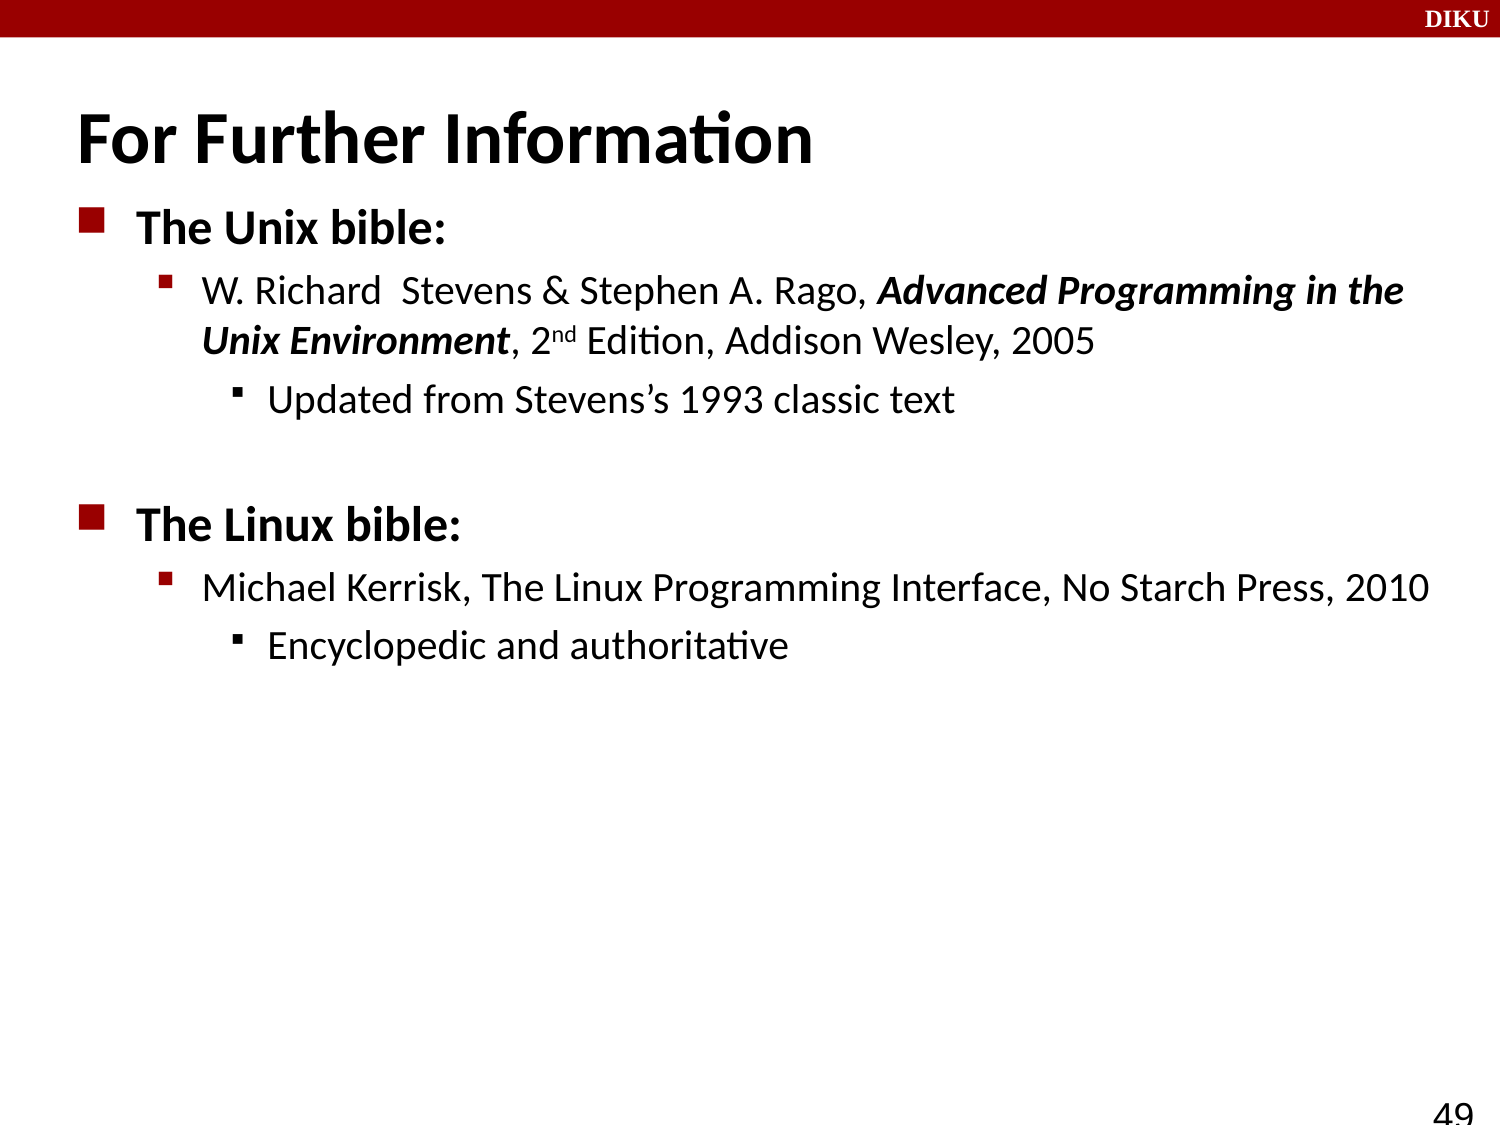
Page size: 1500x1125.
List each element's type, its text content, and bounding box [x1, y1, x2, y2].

text_box The Unix bible: W. Richard Stevens & Stephen A. Rago, Advanced Programming in the Unix Environment, 2nd Edition, Addison Wesley, 2005 Updated from Stevens’s 1993 classic text The Linux bible: Michael Kerrisk, The Linux Programming Interface, No Starch Press, 2010 Encyclopedic and authoritative [65, 187, 1463, 1003]
text_box For Further Information [62, 71, 1308, 197]
